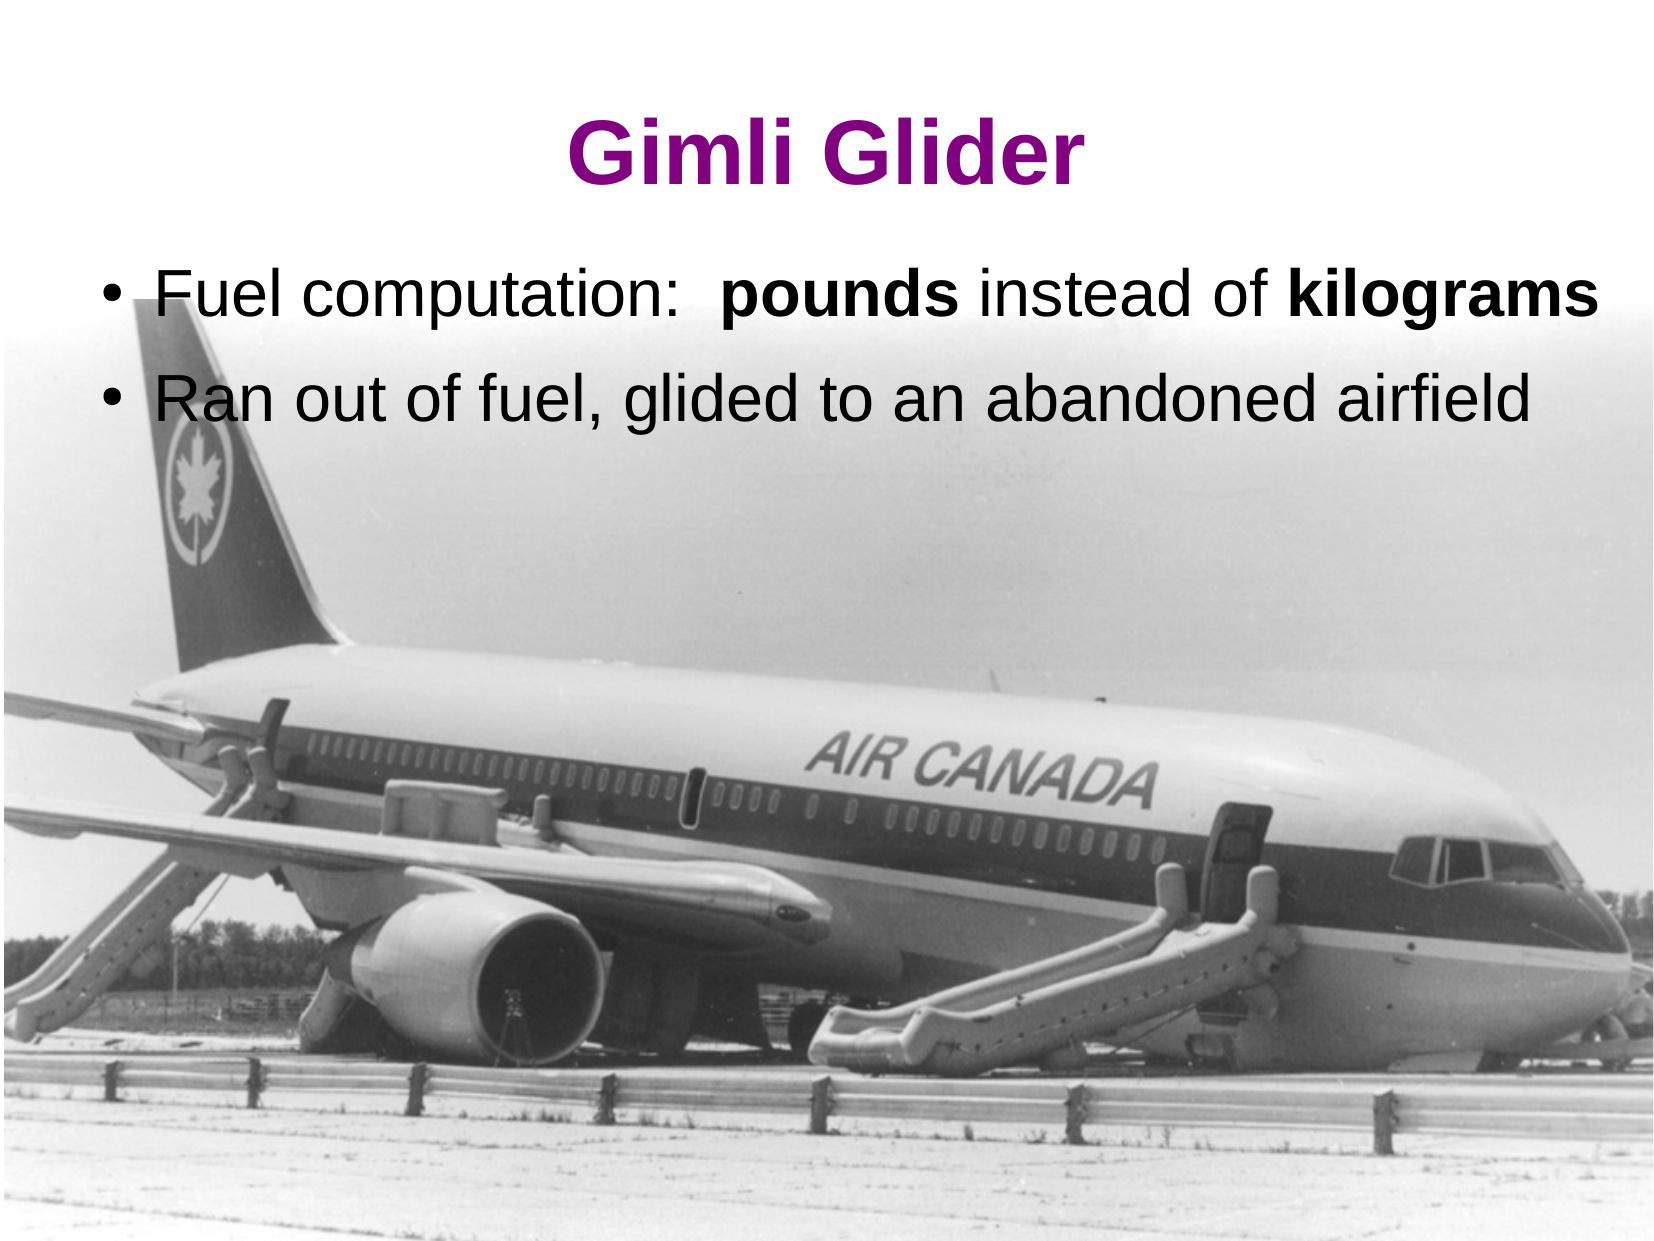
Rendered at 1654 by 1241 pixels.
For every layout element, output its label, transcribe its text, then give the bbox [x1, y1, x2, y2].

list Fuel computation: pounds instead of kilograms Ran out of fuel, glided to an abandoned airfield [82, 256, 1621, 976]
title Gimli Glider [82, 49, 1571, 256]
picture [4, 299, 1654, 1241]
